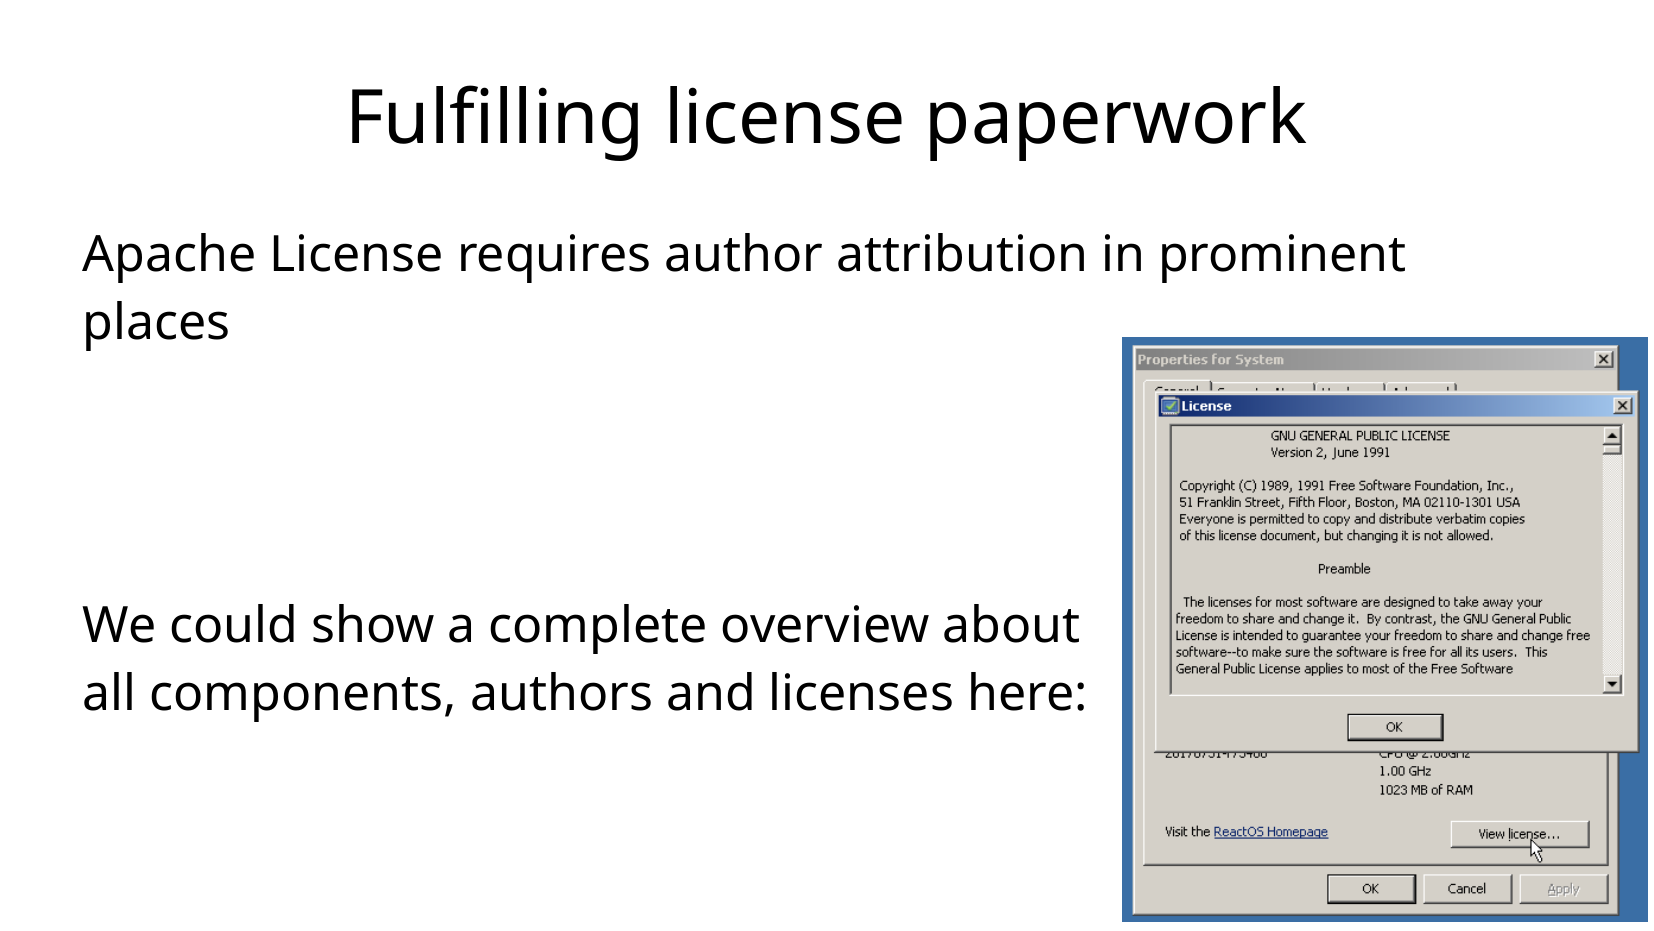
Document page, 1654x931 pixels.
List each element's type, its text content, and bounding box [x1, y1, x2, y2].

list Apache License requires author attribution in prominent places We could show a complete overview about all components, authors and licenses here: [82, 217, 1524, 758]
picture [1122, 337, 1648, 922]
title Fulfilling license paperwork [82, 37, 1571, 193]
